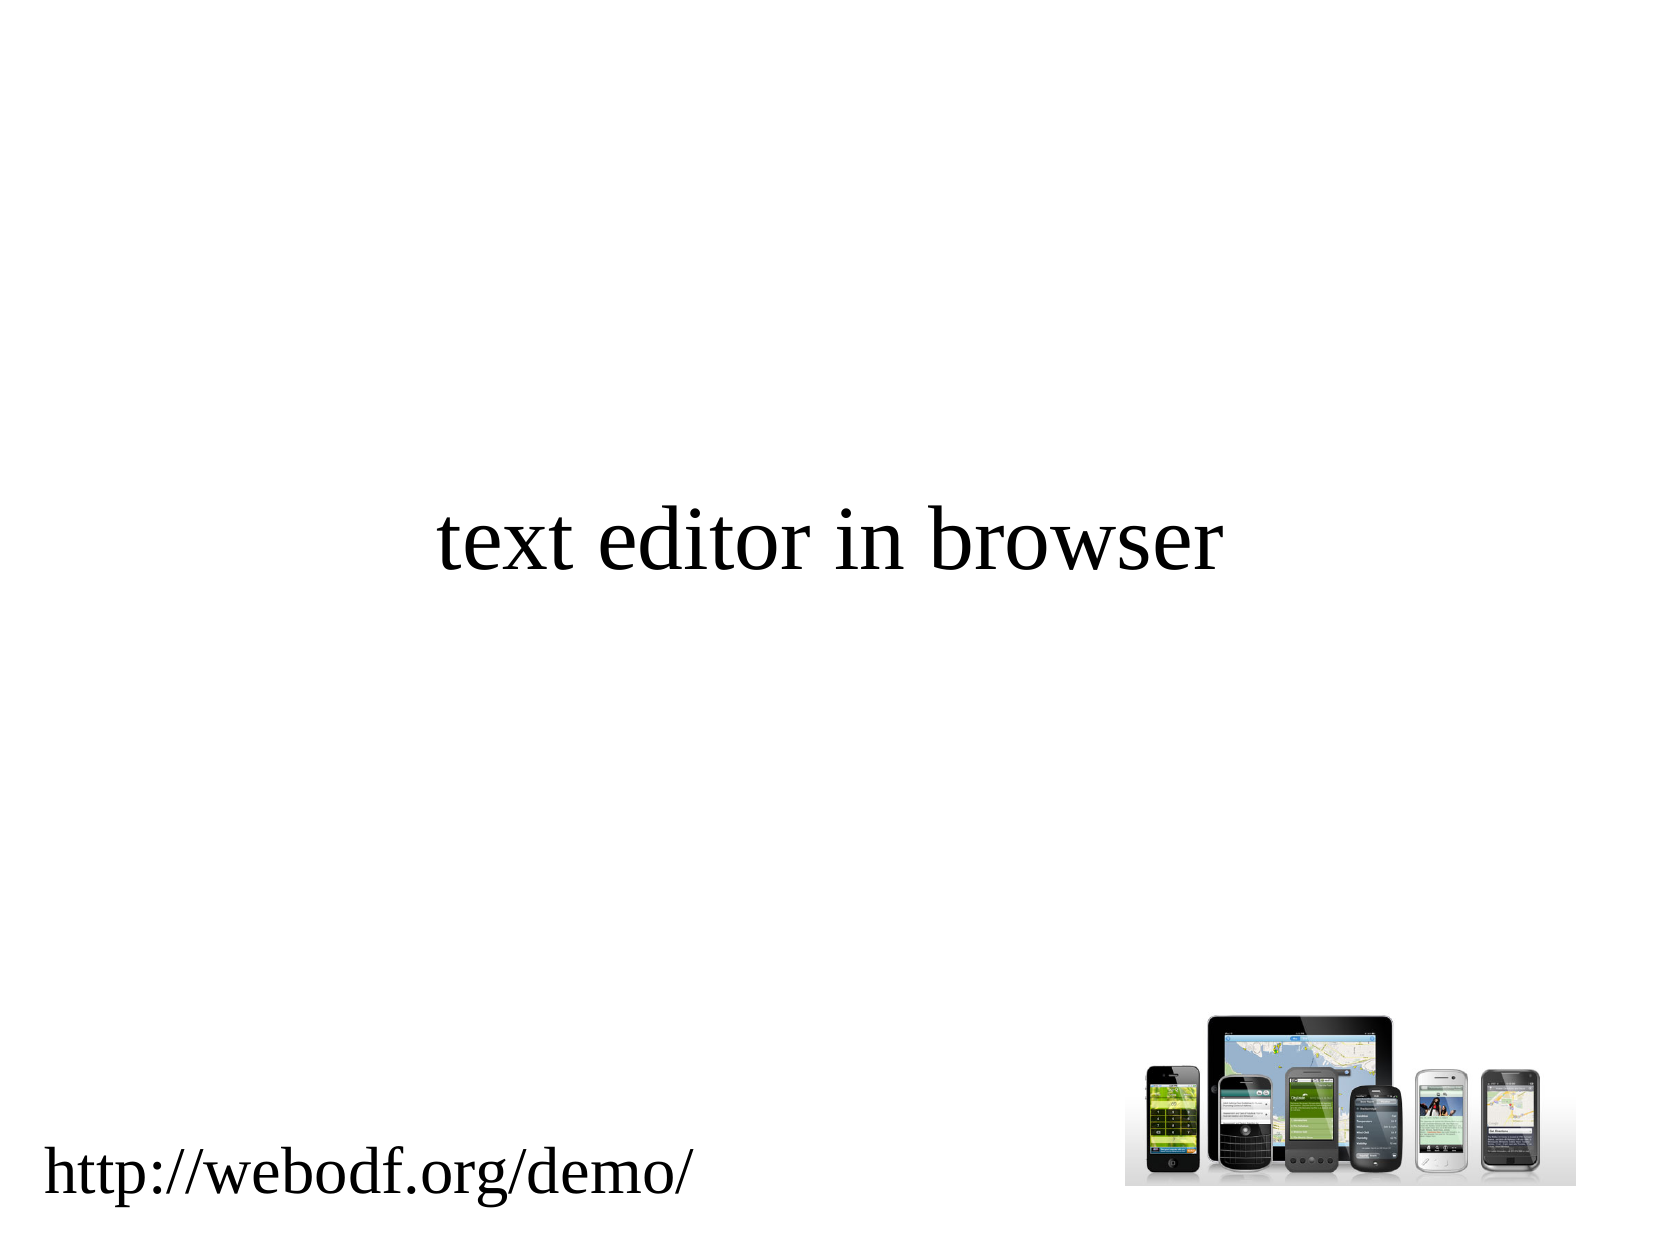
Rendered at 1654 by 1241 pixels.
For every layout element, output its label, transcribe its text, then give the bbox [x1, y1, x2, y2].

picture [1125, 1012, 1576, 1186]
title text editor in browser [86, 435, 1576, 643]
text_box http://webodf.org/demo/ [29, 1126, 1456, 1216]
